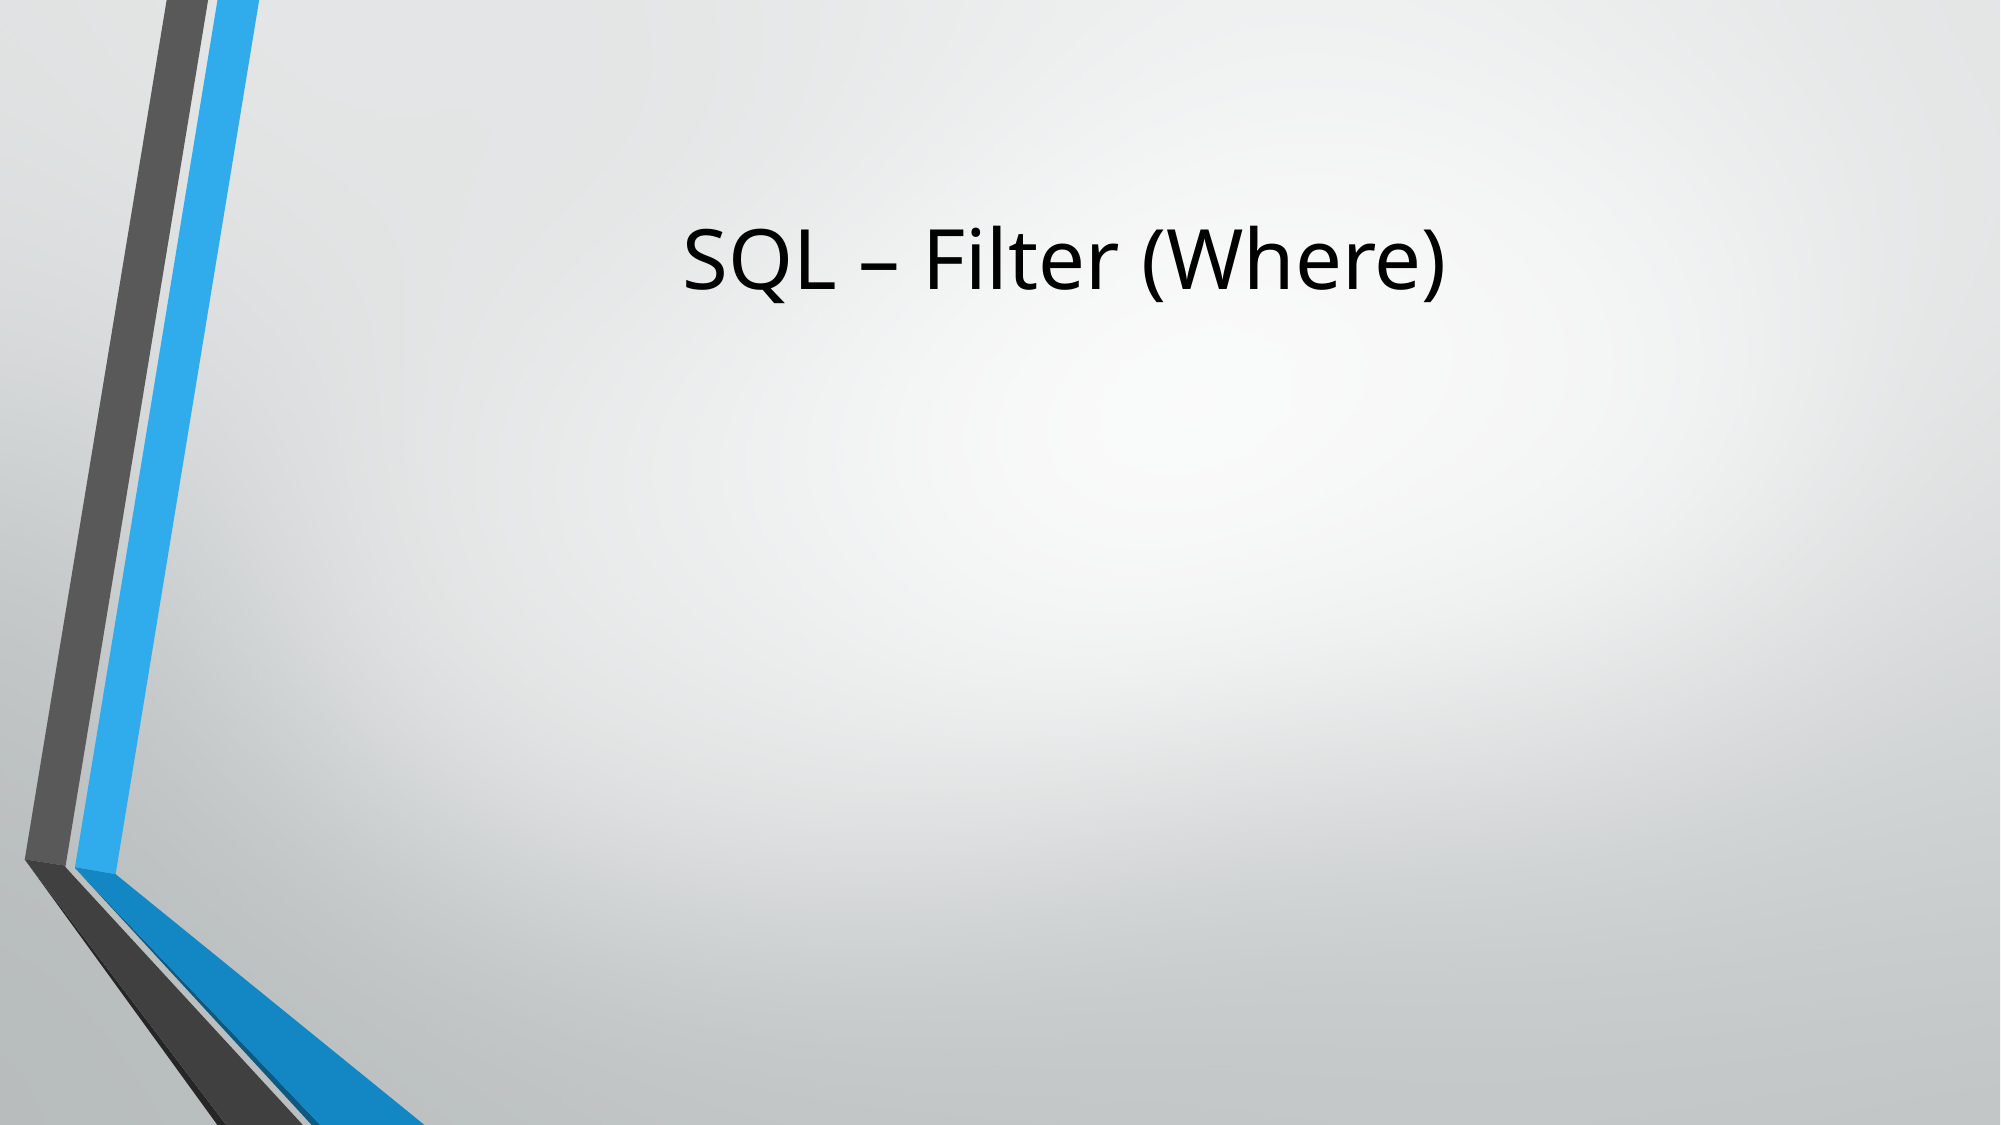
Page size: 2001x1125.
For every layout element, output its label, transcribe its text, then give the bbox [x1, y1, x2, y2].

title SQL – Filter (Where) [243, 112, 1887, 400]
